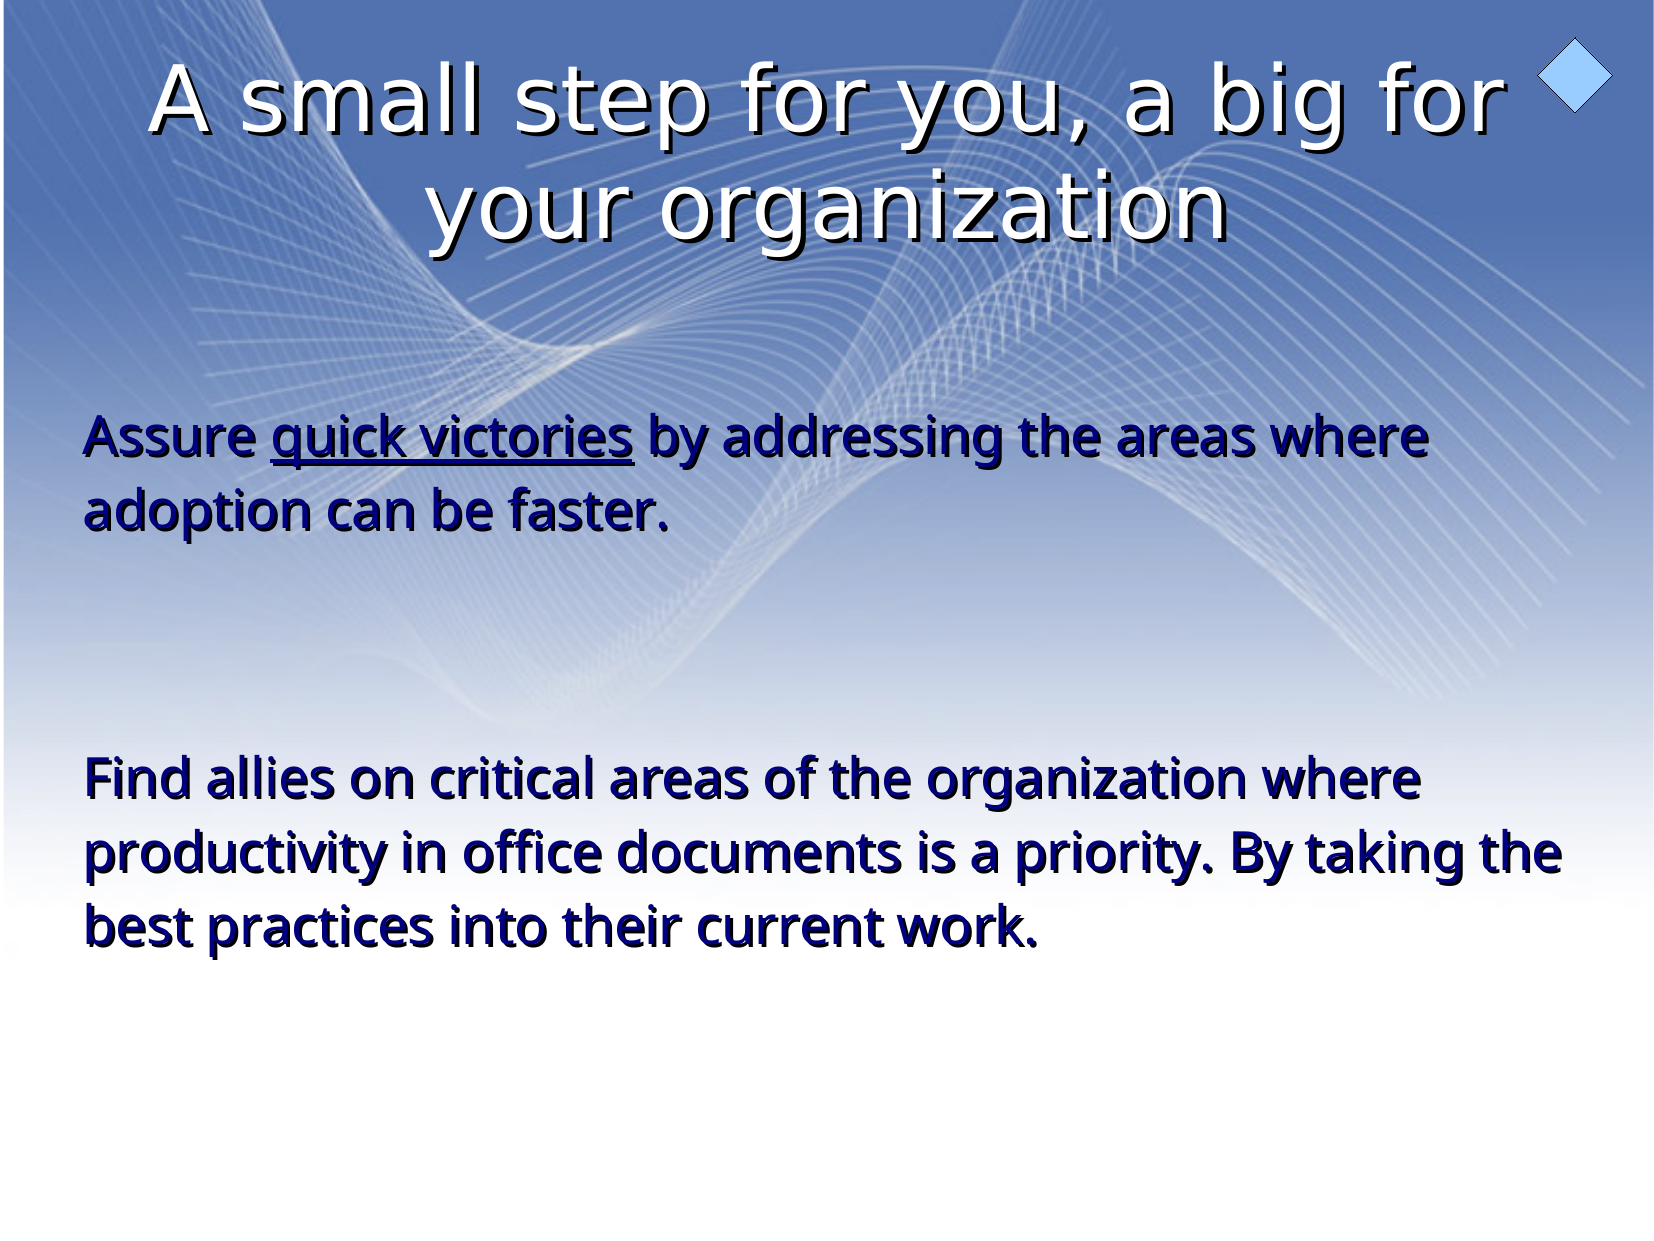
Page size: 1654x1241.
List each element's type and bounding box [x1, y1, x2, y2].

text_box [1537, 37, 1613, 113]
